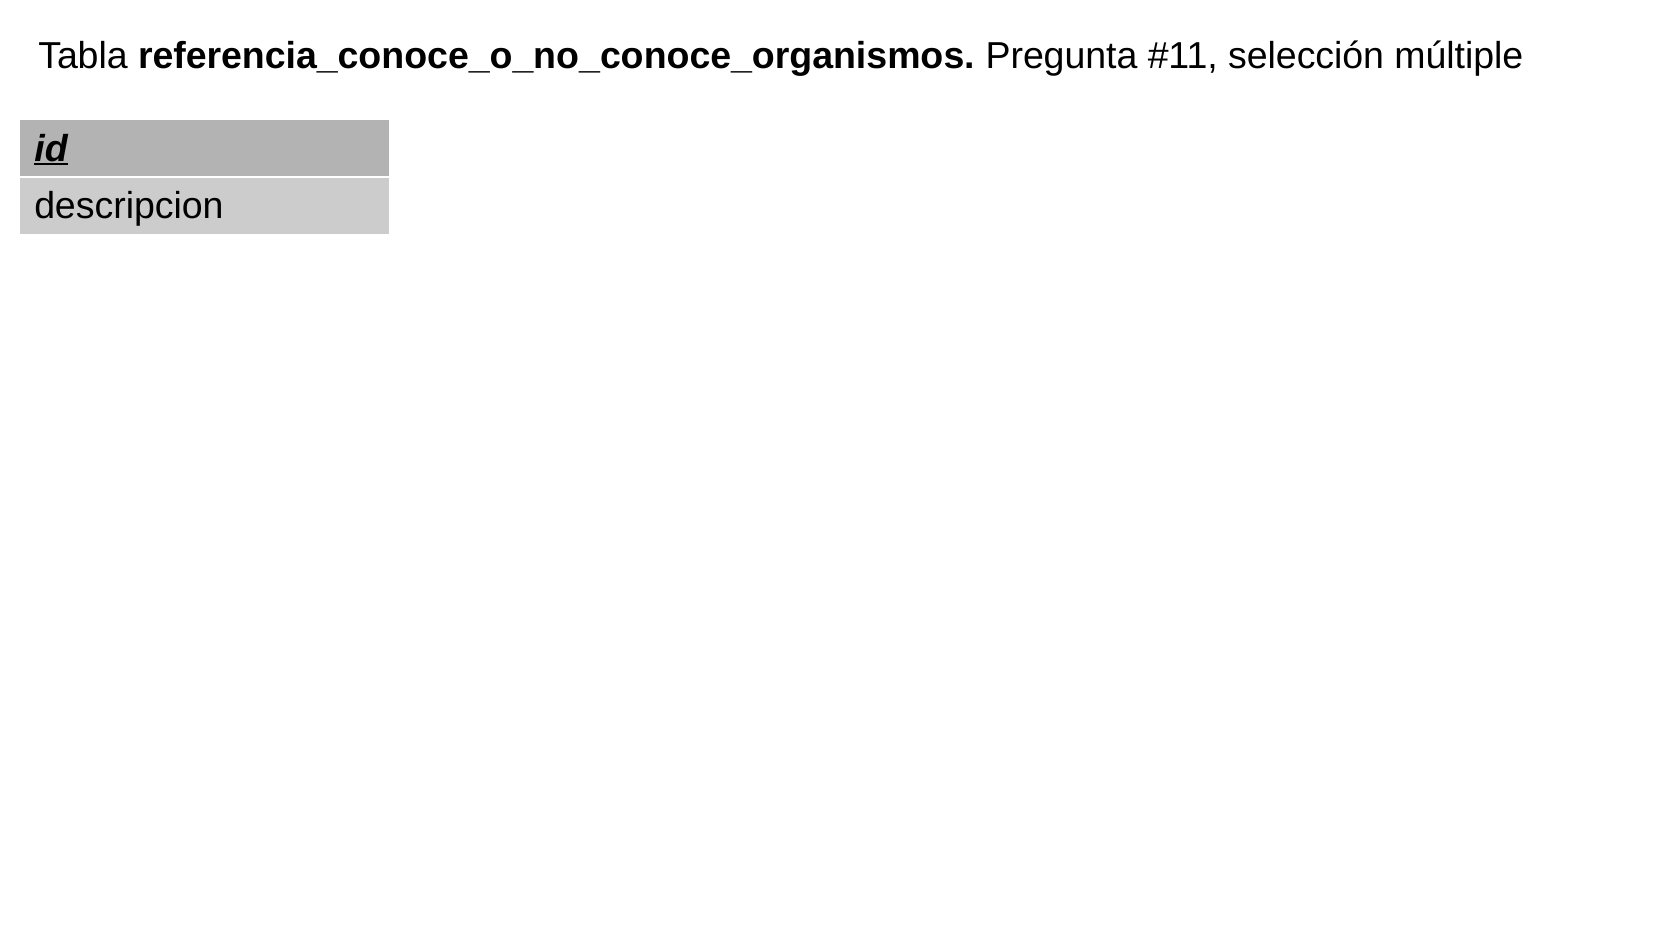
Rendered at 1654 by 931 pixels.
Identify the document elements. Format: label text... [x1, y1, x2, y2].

text_box Tabla referencia_conoce_o_no_conoce_organismos. Pregunta #11, selección múltiple [23, 23, 1618, 165]
table_header id [20, 120, 389, 176]
table_cell descripcion [20, 178, 389, 234]
